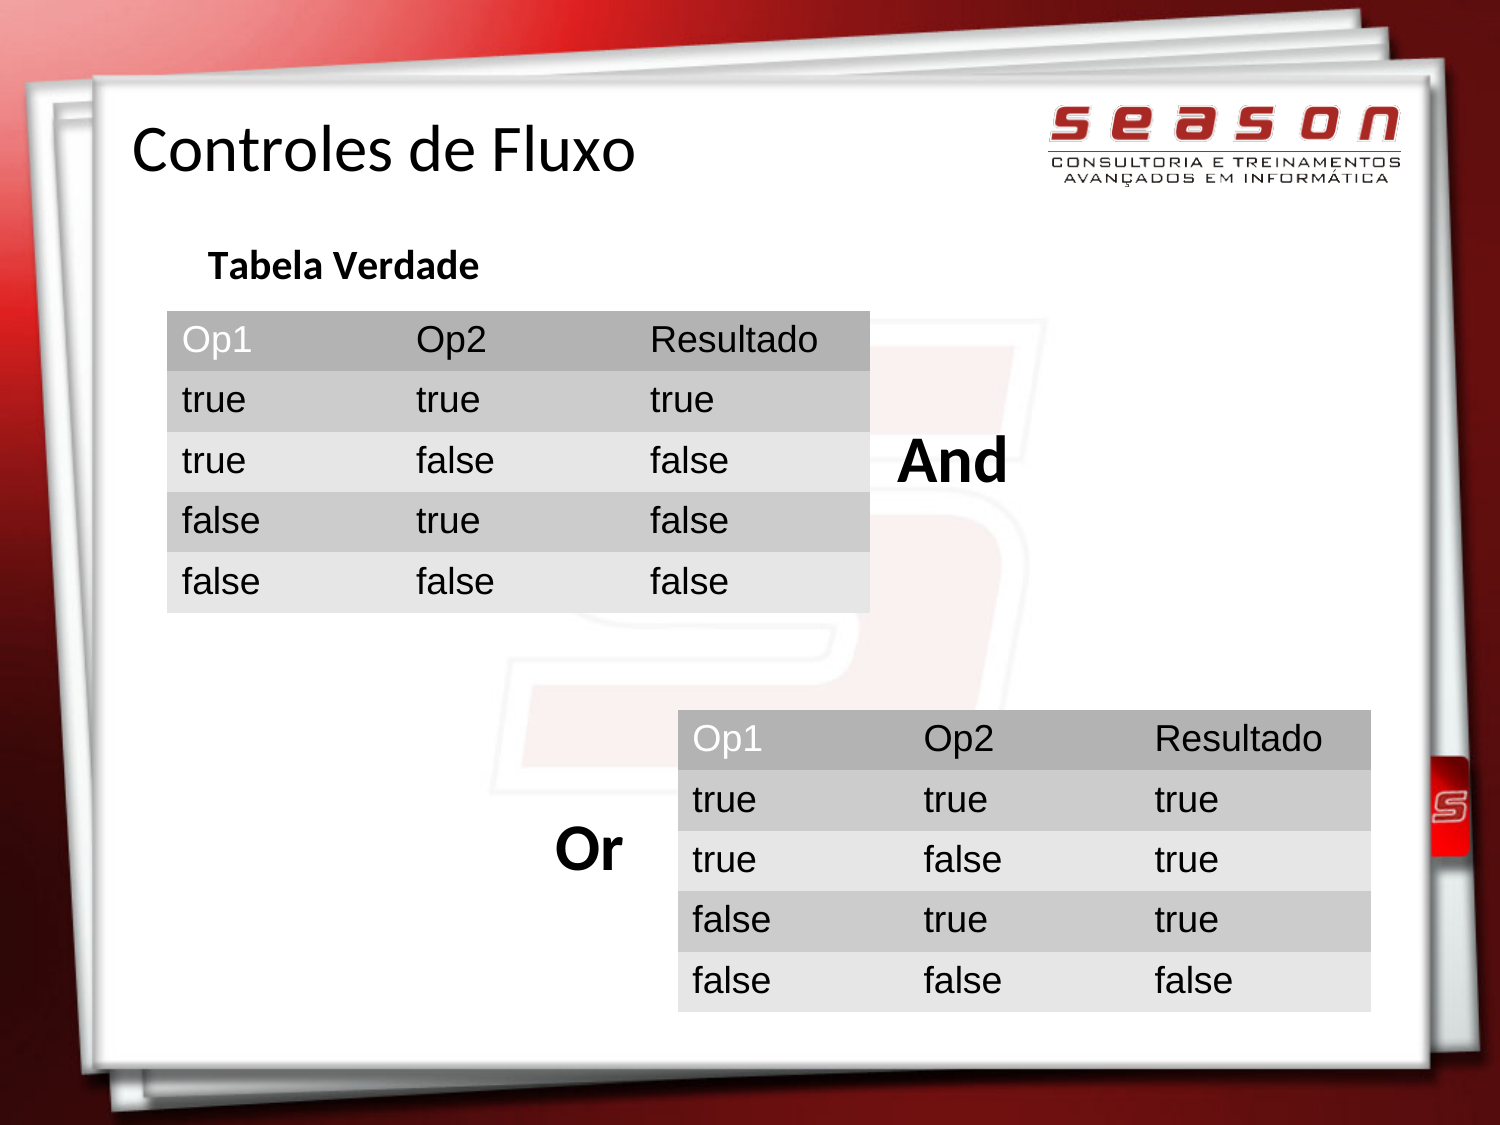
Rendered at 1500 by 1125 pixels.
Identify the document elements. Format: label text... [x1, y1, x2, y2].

table_cell false [909, 831, 1140, 891]
table_cell true [909, 770, 1140, 831]
table_header Resultado [1140, 710, 1371, 770]
table_cell false [635, 552, 870, 613]
table_cell false [678, 952, 909, 1012]
text_box Or [555, 791, 662, 897]
text_box Tabela Verdade [207, 231, 709, 296]
table_cell false [909, 952, 1140, 1012]
table_cell true [401, 492, 635, 552]
table_header Op2 [909, 710, 1140, 770]
table_cell true [678, 770, 909, 831]
table_cell false [678, 891, 909, 952]
table_header Resultado [635, 311, 870, 371]
table_cell true [678, 831, 909, 891]
table_cell false [401, 552, 635, 613]
table_cell false [635, 432, 870, 492]
table_cell true [1140, 891, 1371, 952]
table_header Op2 [401, 311, 635, 371]
table_cell true [1140, 831, 1371, 891]
table_cell false [167, 492, 401, 552]
table_cell false [167, 552, 401, 613]
table_cell true [1140, 770, 1371, 831]
table_cell false [1140, 952, 1371, 1012]
table_cell true [167, 371, 401, 432]
table_cell true [401, 371, 635, 432]
table_header Op1 [167, 311, 401, 371]
table_cell true [909, 891, 1140, 952]
table_header Op1 [678, 710, 909, 770]
text_box And [897, 402, 1052, 508]
table_cell true [635, 371, 870, 432]
table_cell false [635, 492, 870, 552]
picture [0, 0, 1500, 1125]
title Controles de Fluxo [118, 33, 1394, 257]
table_cell true [167, 432, 401, 492]
table_cell false [401, 432, 635, 492]
